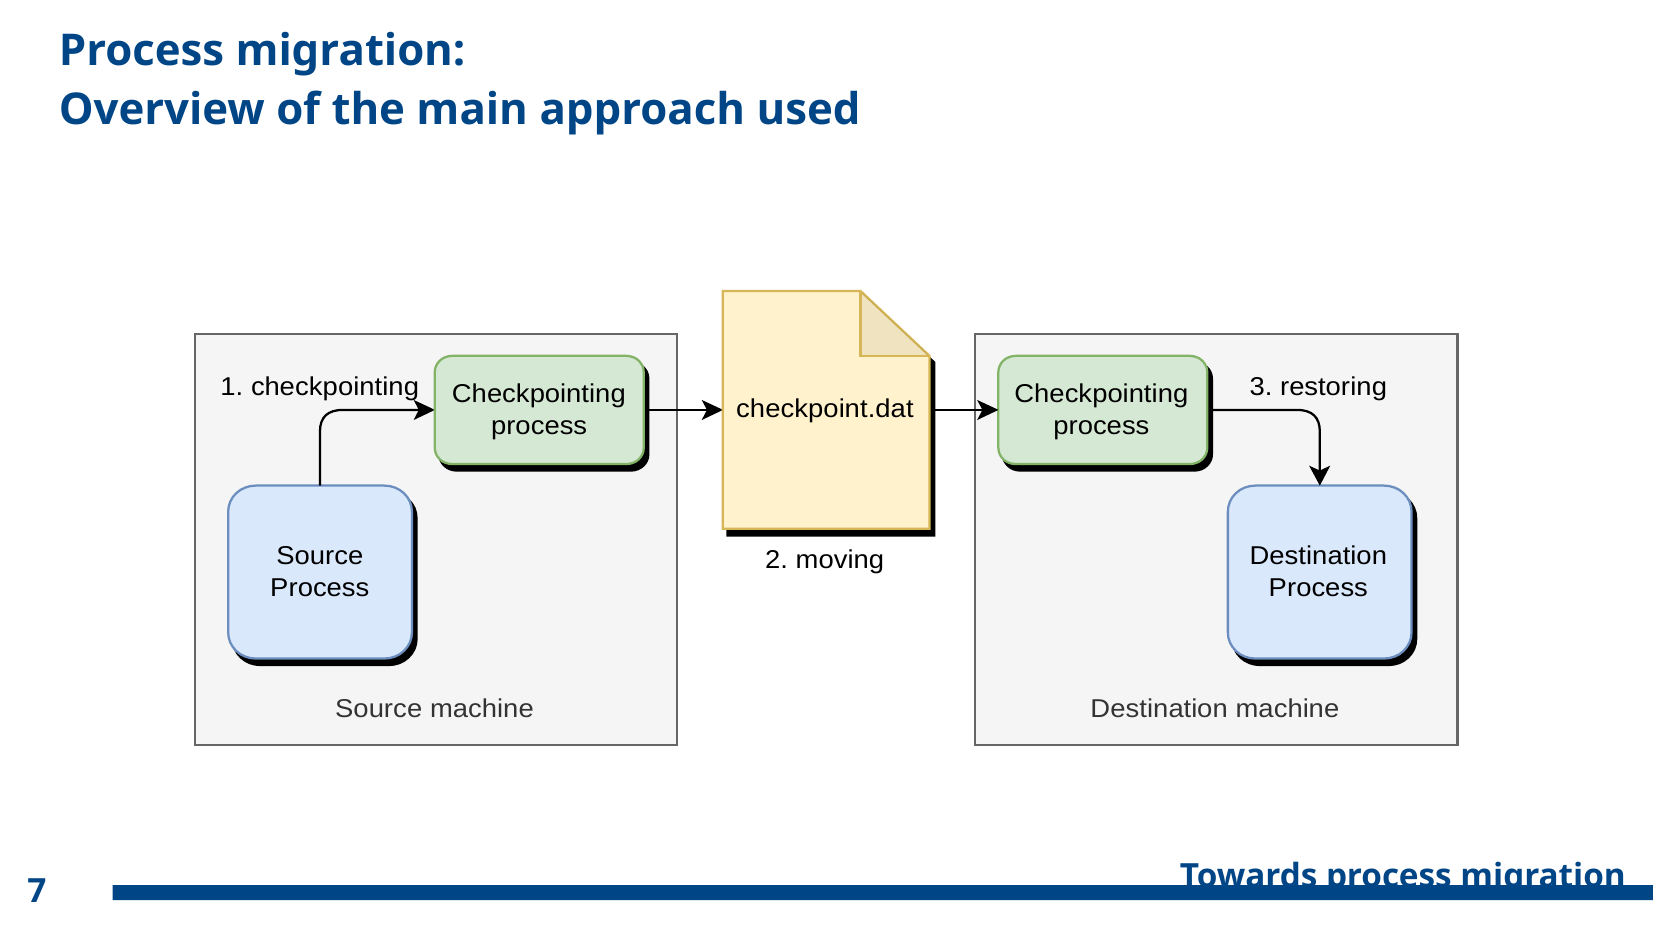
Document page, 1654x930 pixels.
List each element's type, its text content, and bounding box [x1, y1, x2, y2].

chart [150, 243, 1500, 778]
title Process migration: Overview of the main approach used [58, 26, 1594, 138]
